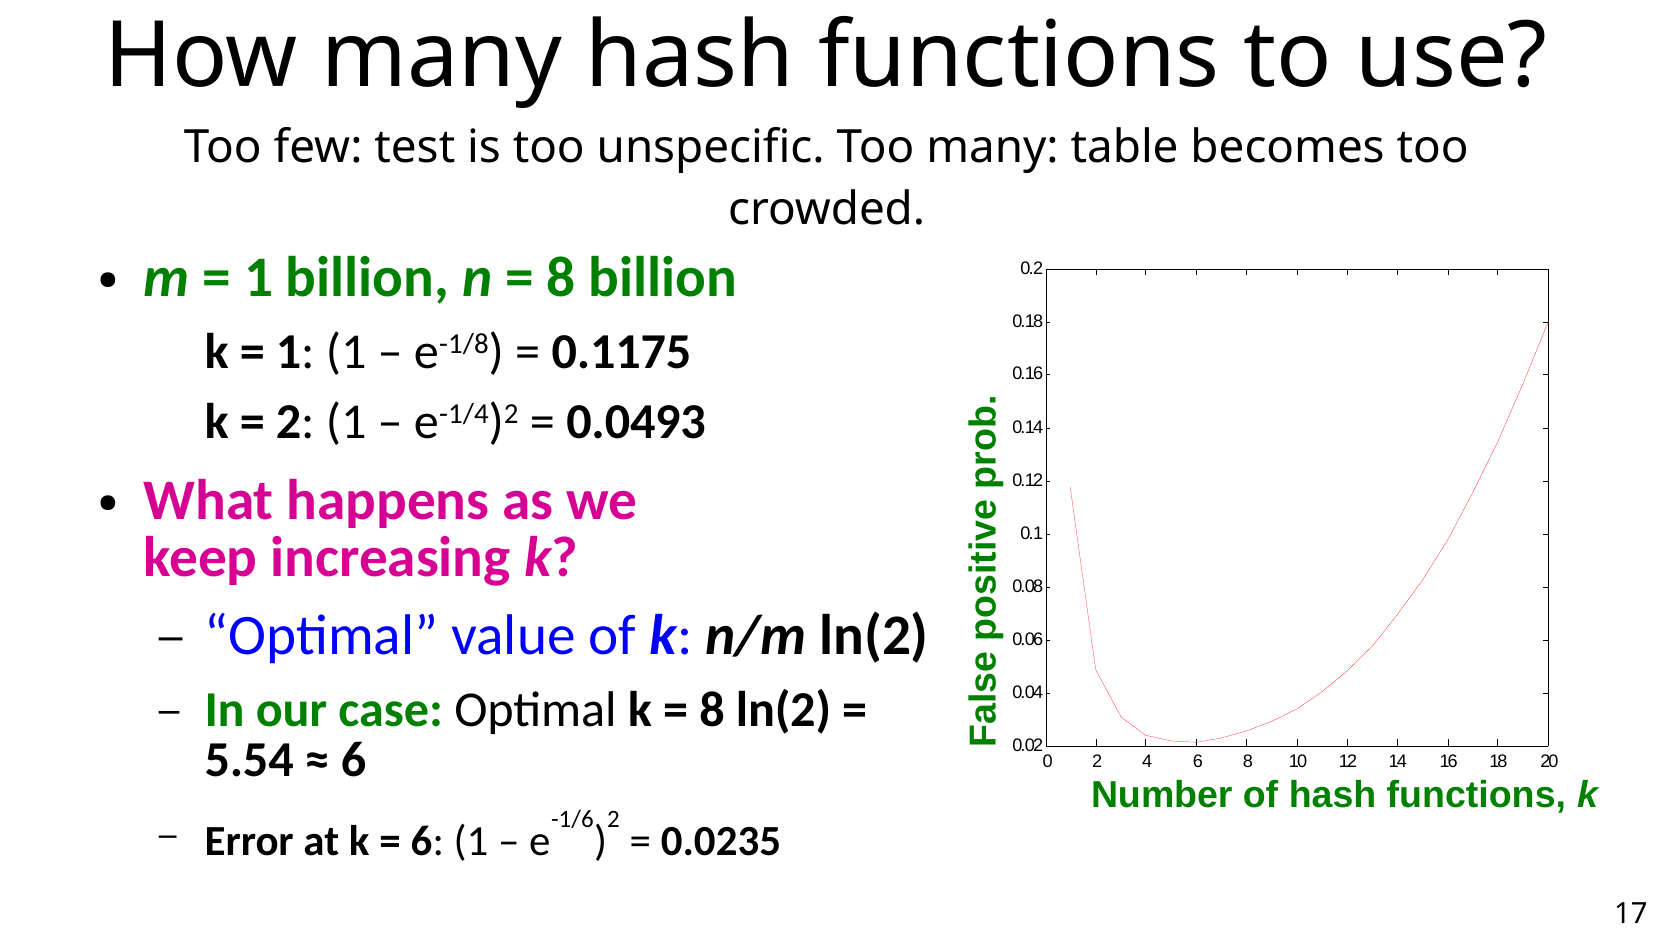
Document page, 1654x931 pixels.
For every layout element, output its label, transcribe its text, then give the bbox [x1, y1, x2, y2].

list m = 1 billion, n = 8 billion k = 1: (1 – e-1/8) = 0.1175 k = 2: (1 – e-1/4)2 = 0.0493 What happens as we keep increasing k? “Optimal” value of k: n/m ln(2) In our case: Optimal k = 8 ln(2) = 5.54 ≈ 6 Error at k = 6: (1 – e-1/6)2 = 0.0235 [82, 253, 932, 893]
picture [961, 224, 1612, 810]
title How many hash functions to use? Too few: test is too unspecific. Too many: table becomes too crowded. [82, 1, 1571, 225]
text_box False positive prob. [950, 380, 1011, 763]
text_box Number of hash functions, k [1076, 762, 1613, 822]
